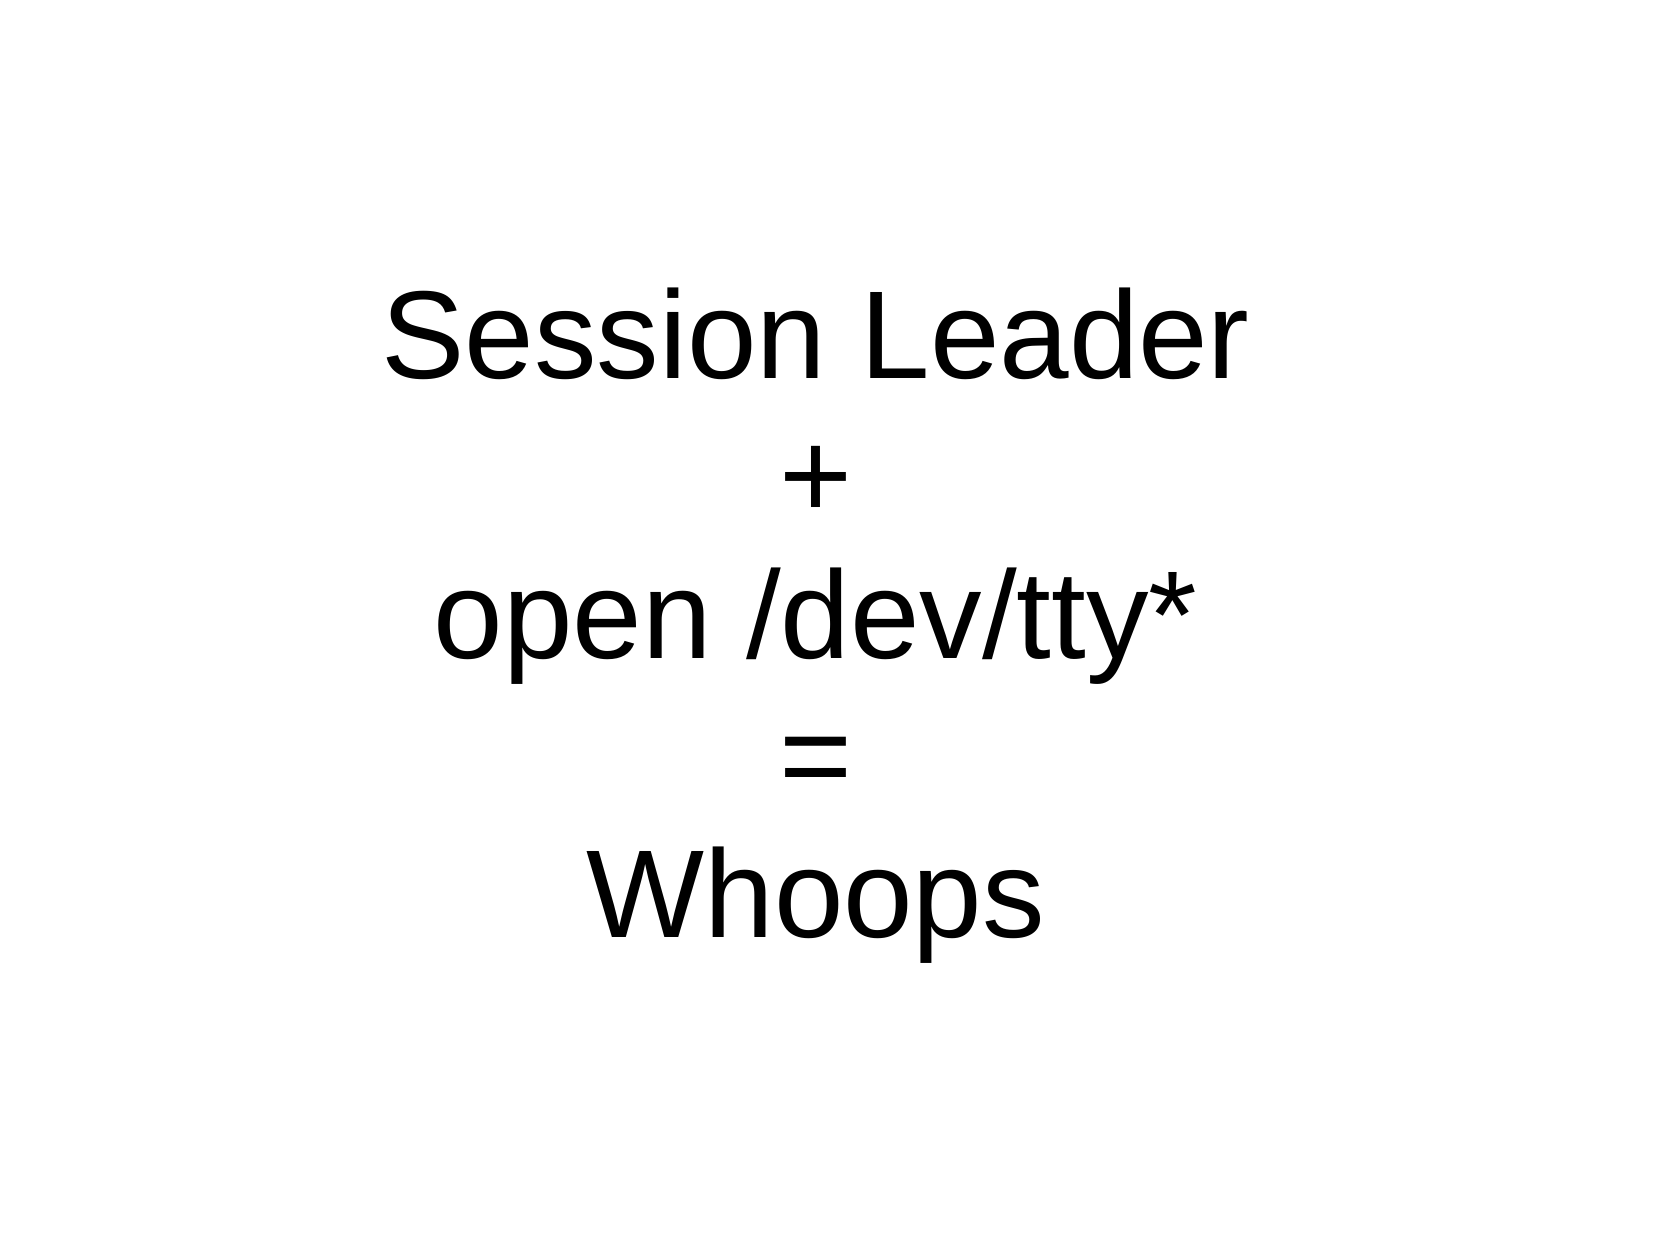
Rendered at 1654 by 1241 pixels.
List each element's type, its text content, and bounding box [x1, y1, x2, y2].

subtitle Session Leader + open /dev/tty* = Whoops [71, 135, 1561, 1095]
